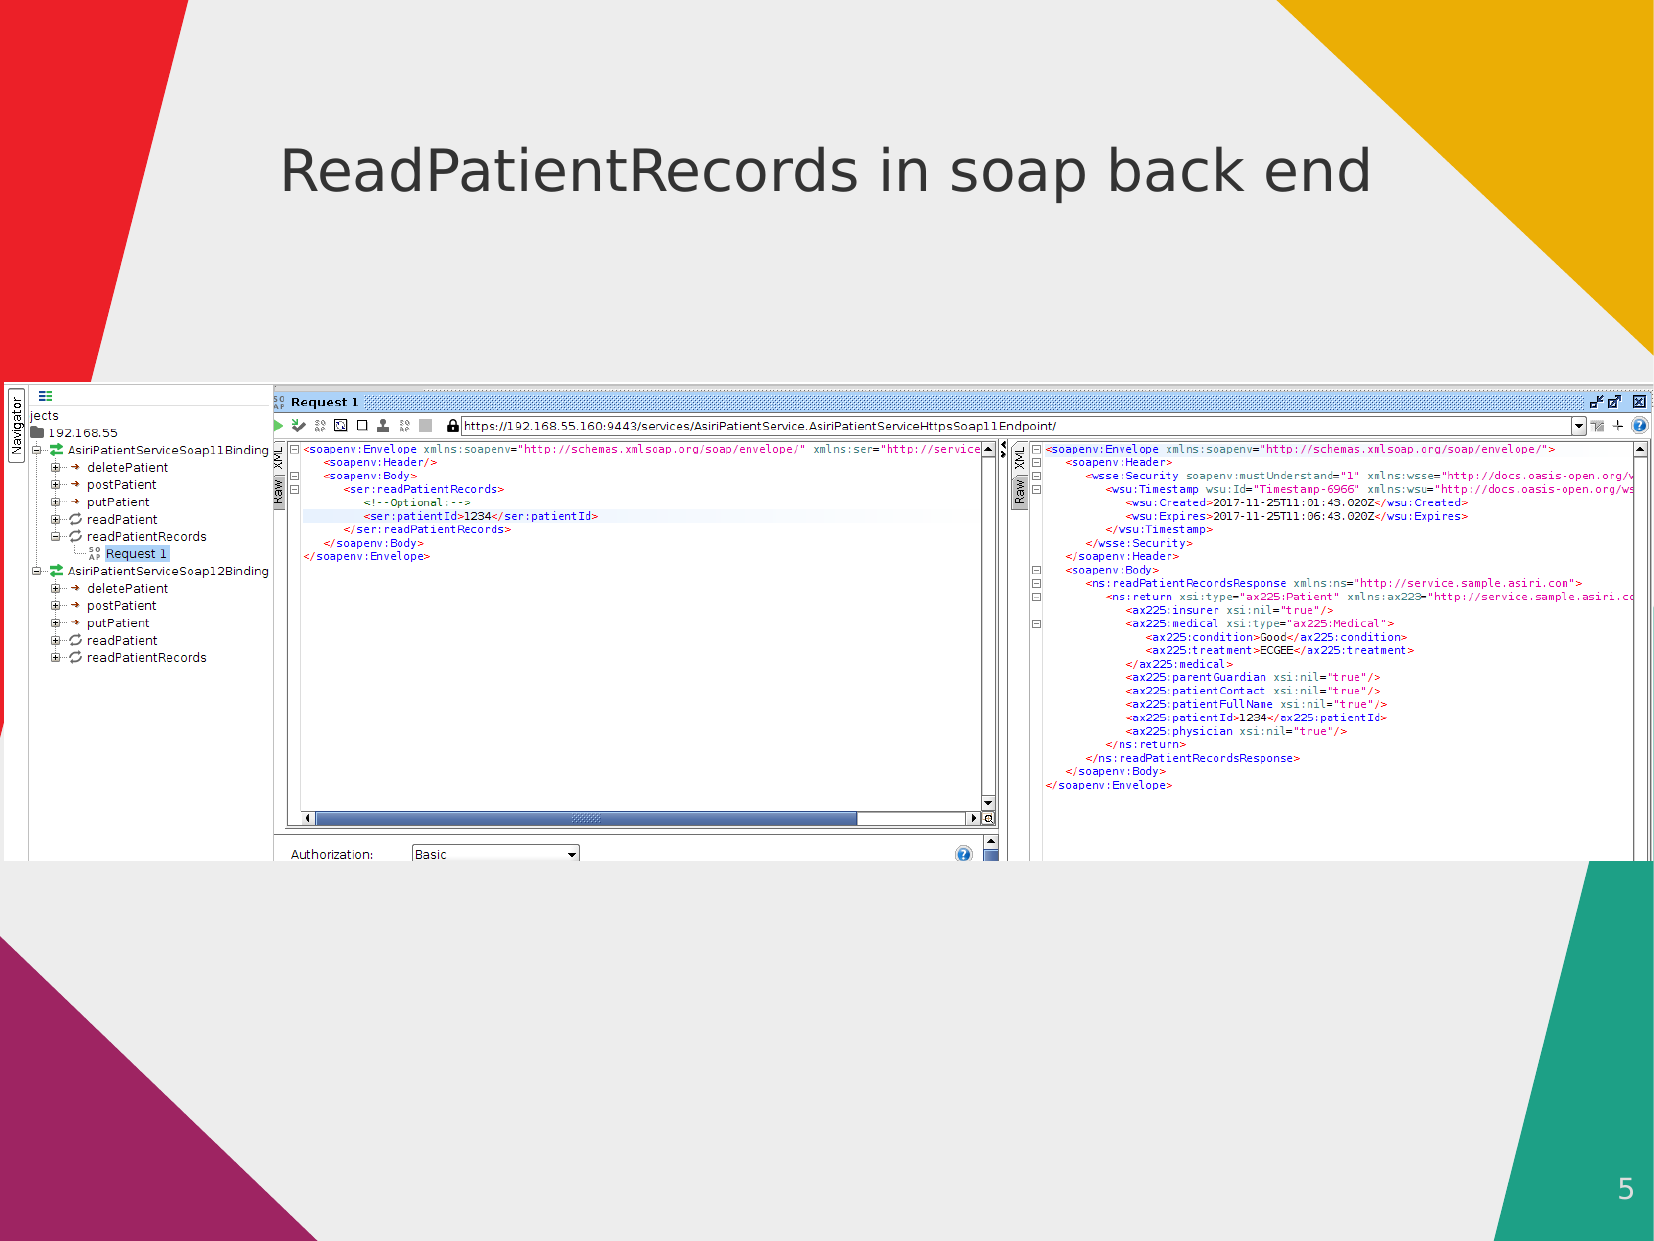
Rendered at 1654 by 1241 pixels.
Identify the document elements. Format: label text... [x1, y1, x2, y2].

picture [4, 382, 1654, 862]
title ReadPatientRecords in soap back end [114, 73, 1539, 271]
